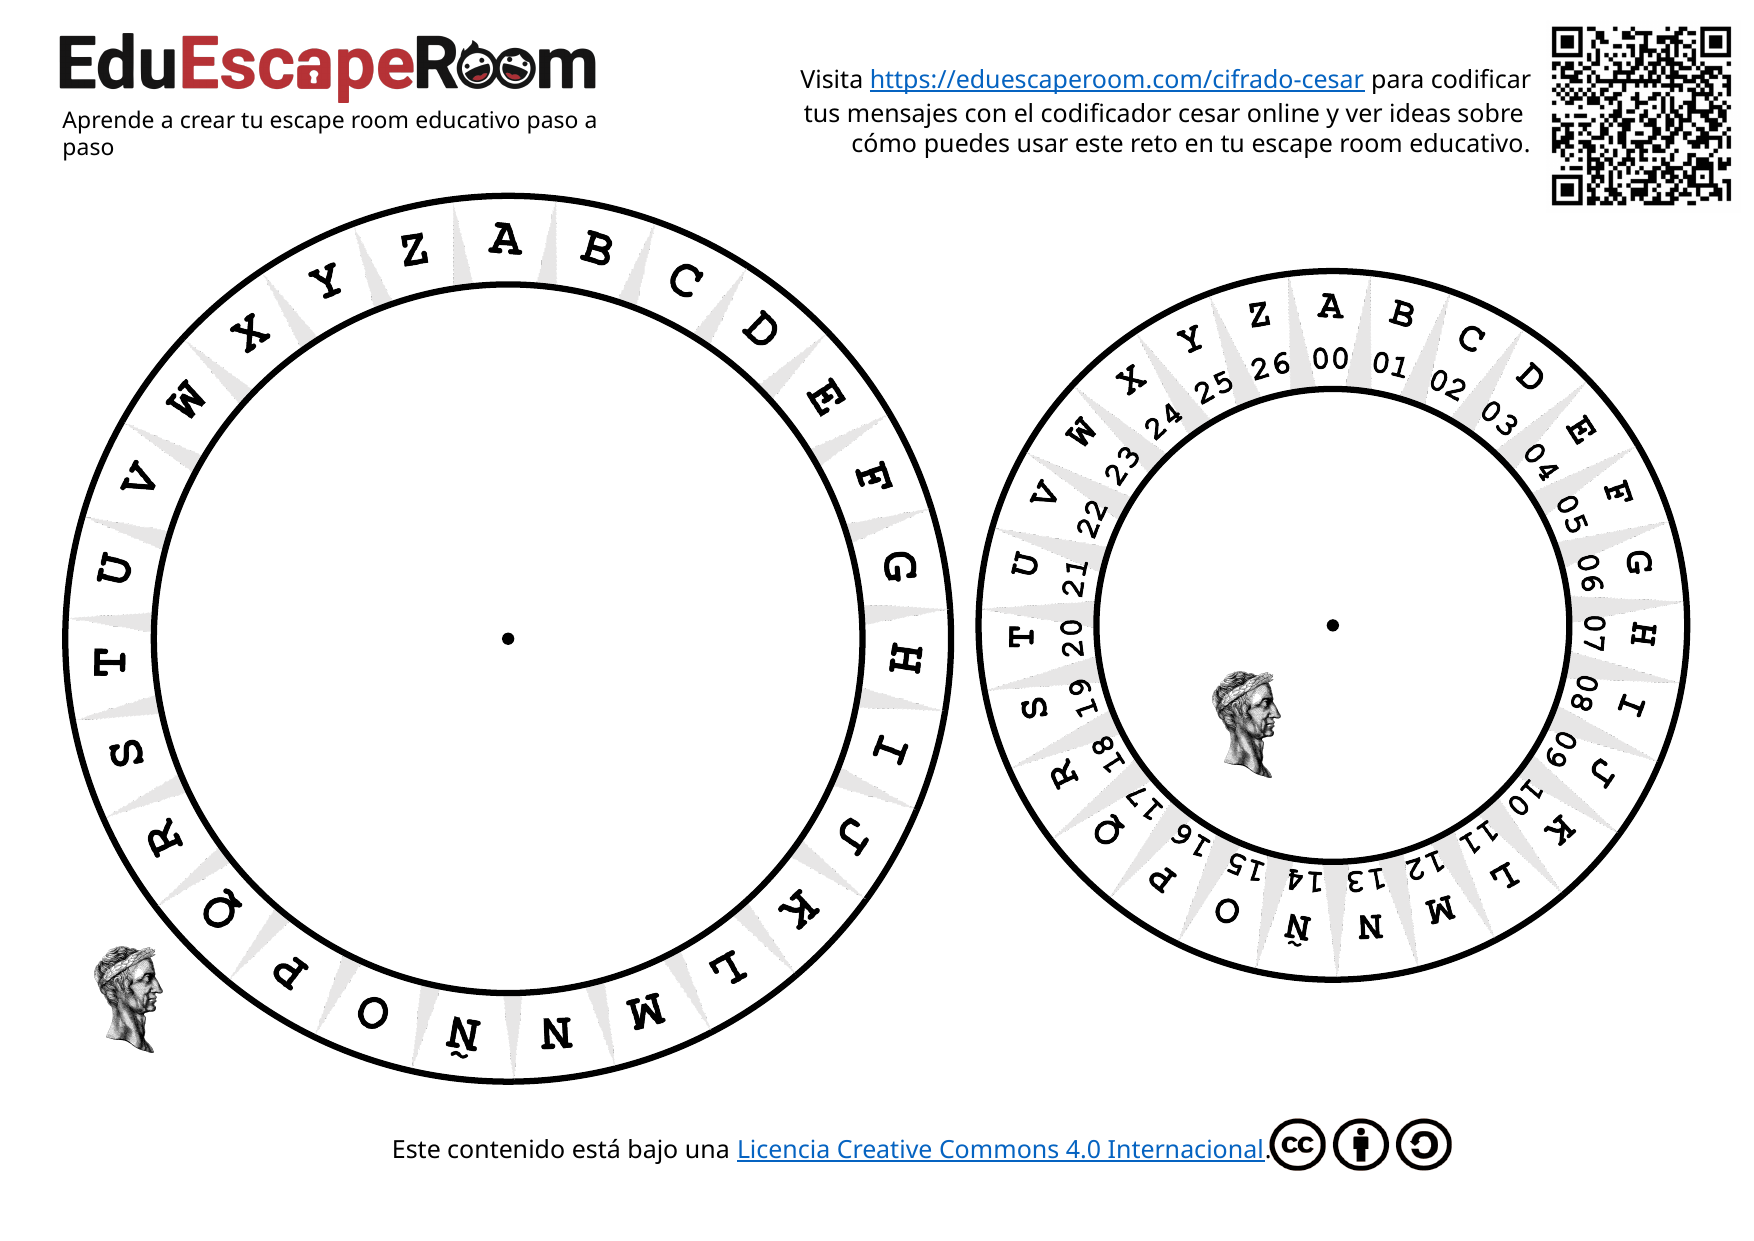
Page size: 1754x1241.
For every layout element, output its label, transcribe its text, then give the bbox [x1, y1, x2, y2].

picture [0, 143, 1747, 1125]
text_box Aprende a crear tu escape room educativo paso a paso [47, 98, 632, 143]
text_box [553, 198, 641, 216]
picture [1269, 1118, 1452, 1171]
text_box [395, 1067, 443, 1077]
picture [1546, 20, 1741, 213]
text_box [934, 694, 948, 761]
text_box Este contenido está bajo una Licencia Creative Commons 4.0 Internacional. [302, 1125, 1269, 1171]
text_box Visita https://eduescaperoom.com/cifrado-cesar para codificar tus mensajes con el codificador cesar online y ver ideas sobre cómo puedes usar este reto en tu escape room educativo. [750, 56, 1546, 163]
text_box [67, 508, 85, 595]
picture [59, 33, 596, 98]
